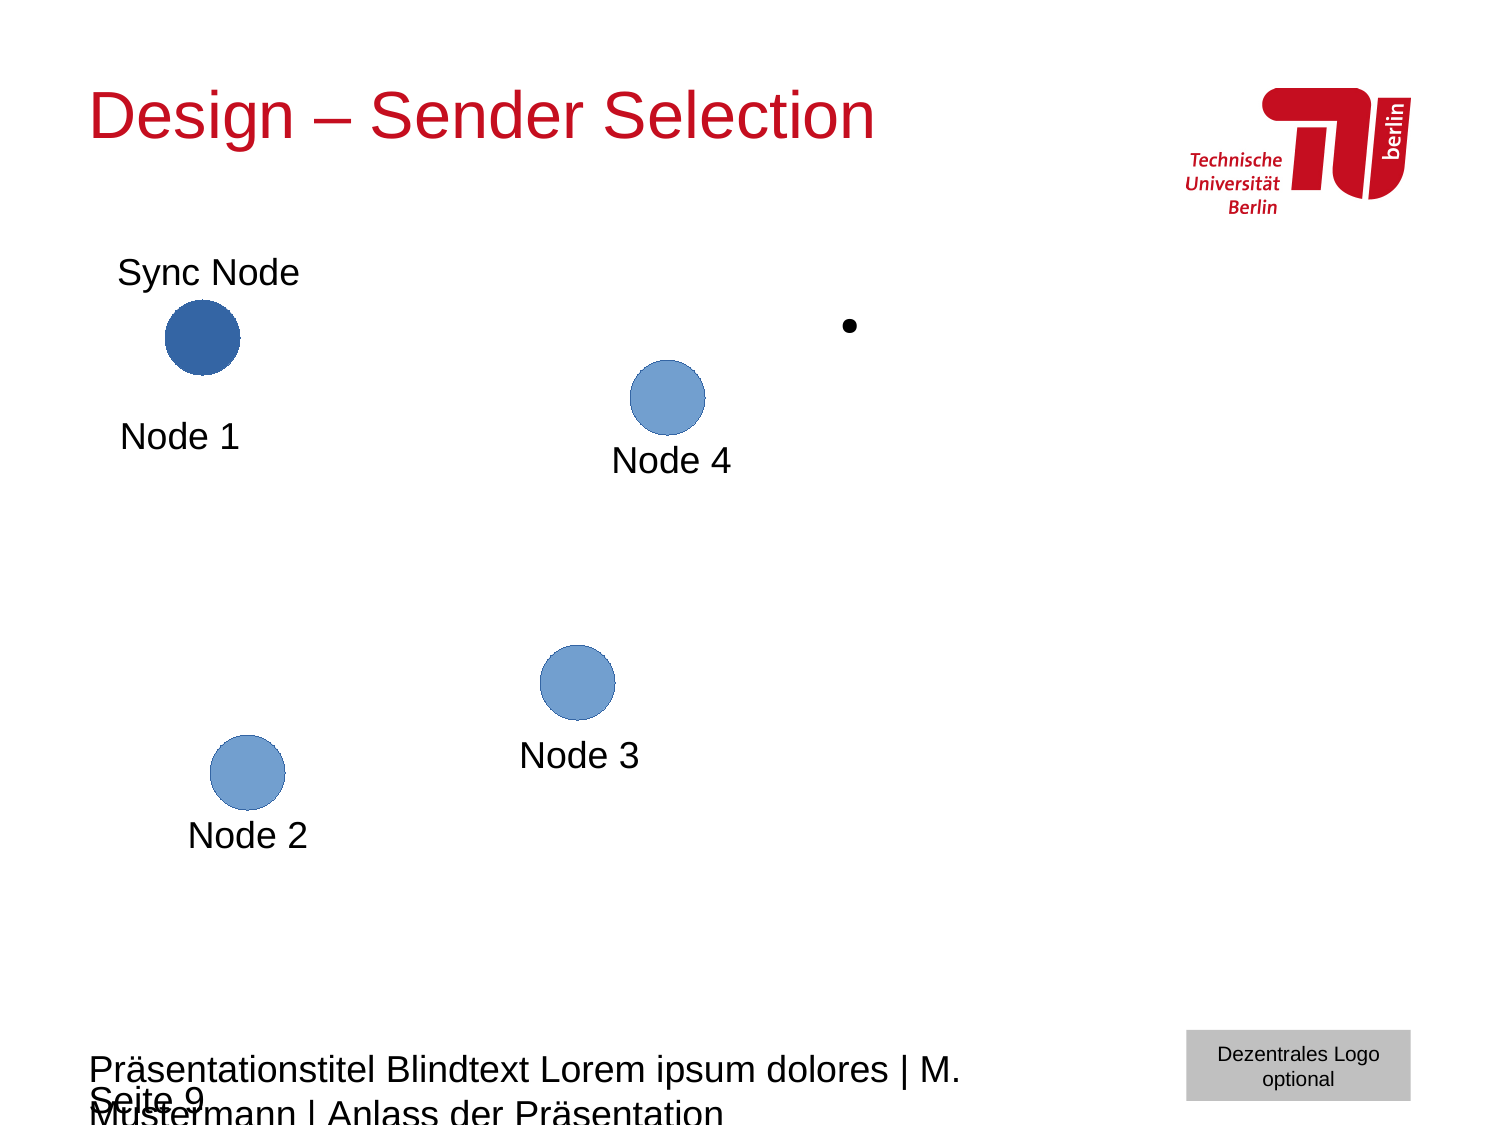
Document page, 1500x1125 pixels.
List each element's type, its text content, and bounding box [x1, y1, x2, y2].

title Design – Sender Selection [88, 89, 1411, 215]
text_box [210, 735, 286, 803]
text_box Node 2 [172, 803, 398, 864]
text_box [630, 360, 706, 428]
text_box [540, 645, 616, 721]
text_box Node 4 [596, 428, 822, 489]
text_box [165, 300, 241, 376]
text_box Node 1 [105, 404, 331, 465]
list [840, 314, 1411, 982]
text_box Node 3 [504, 723, 730, 784]
text_box Sync Node [102, 240, 316, 300]
